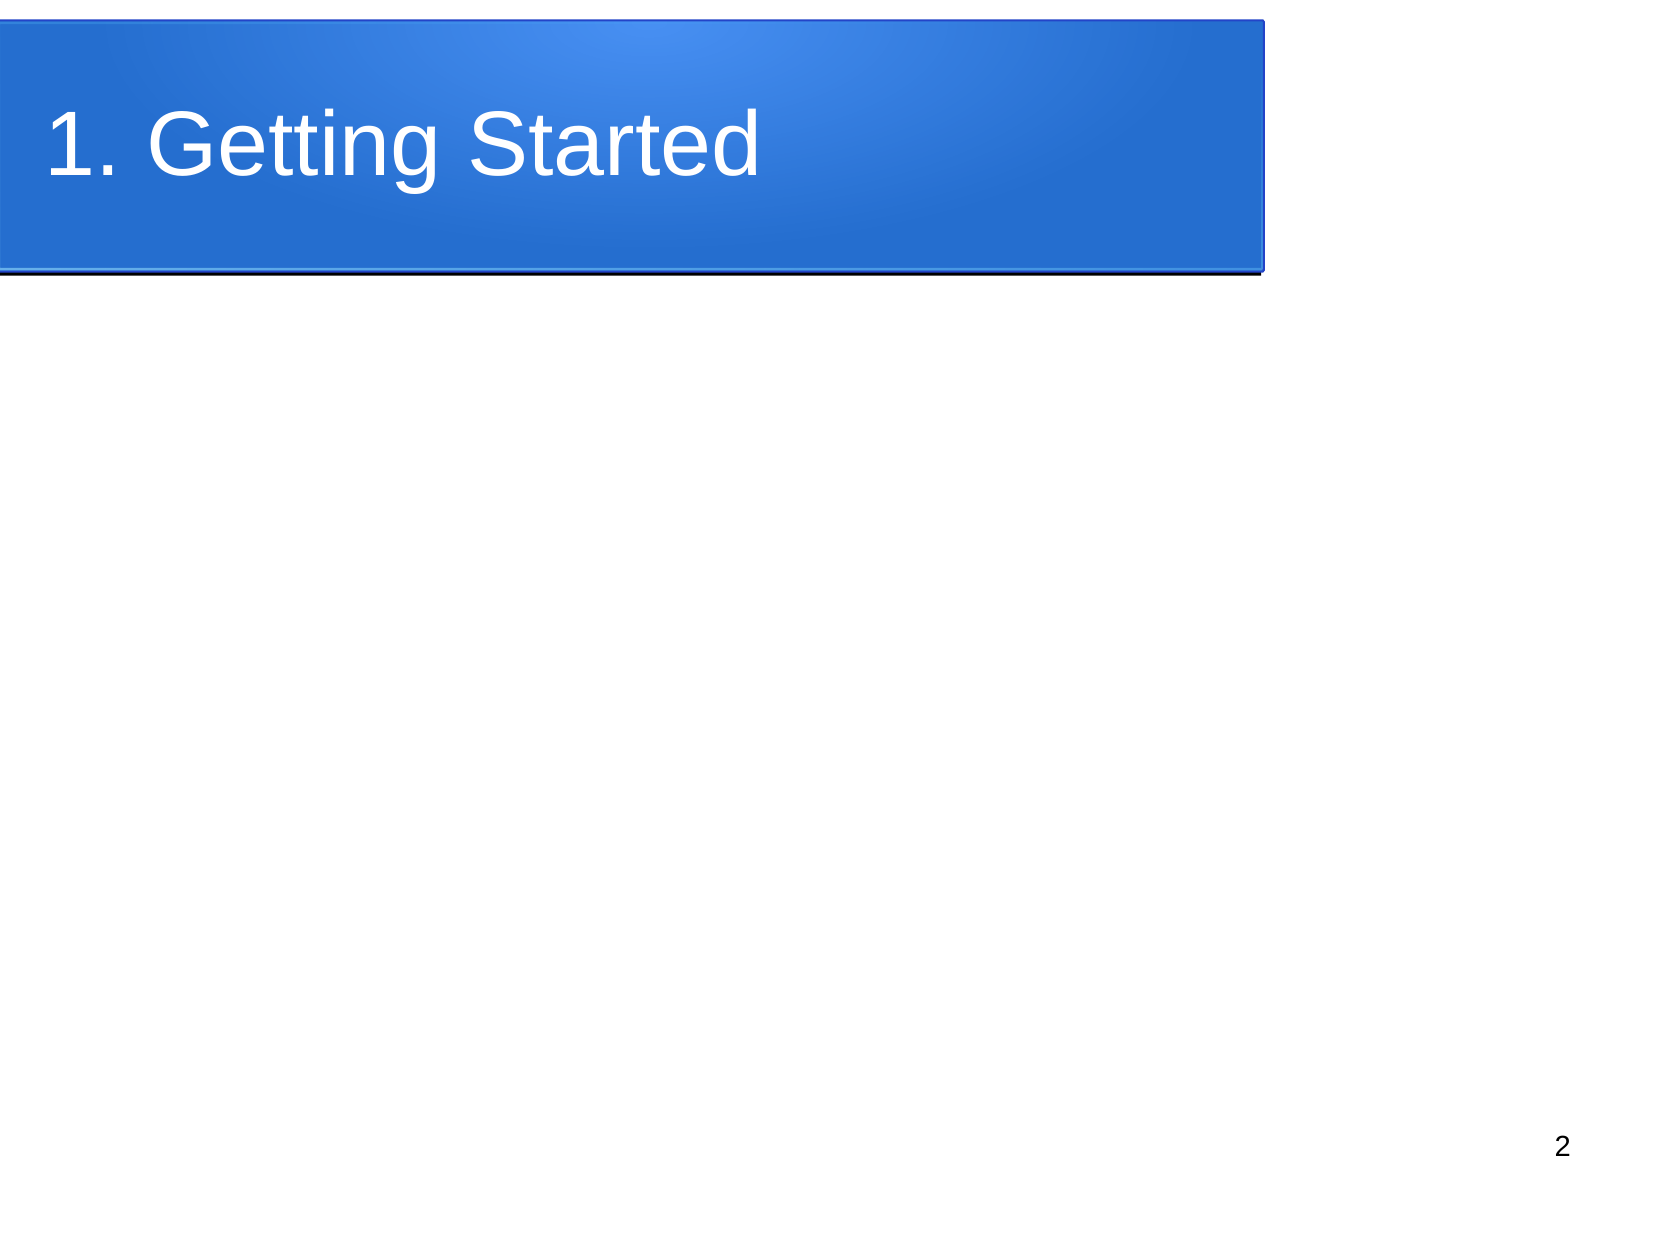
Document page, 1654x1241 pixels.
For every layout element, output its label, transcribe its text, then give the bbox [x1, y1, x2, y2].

title 1. Getting Started [44, 40, 1533, 248]
